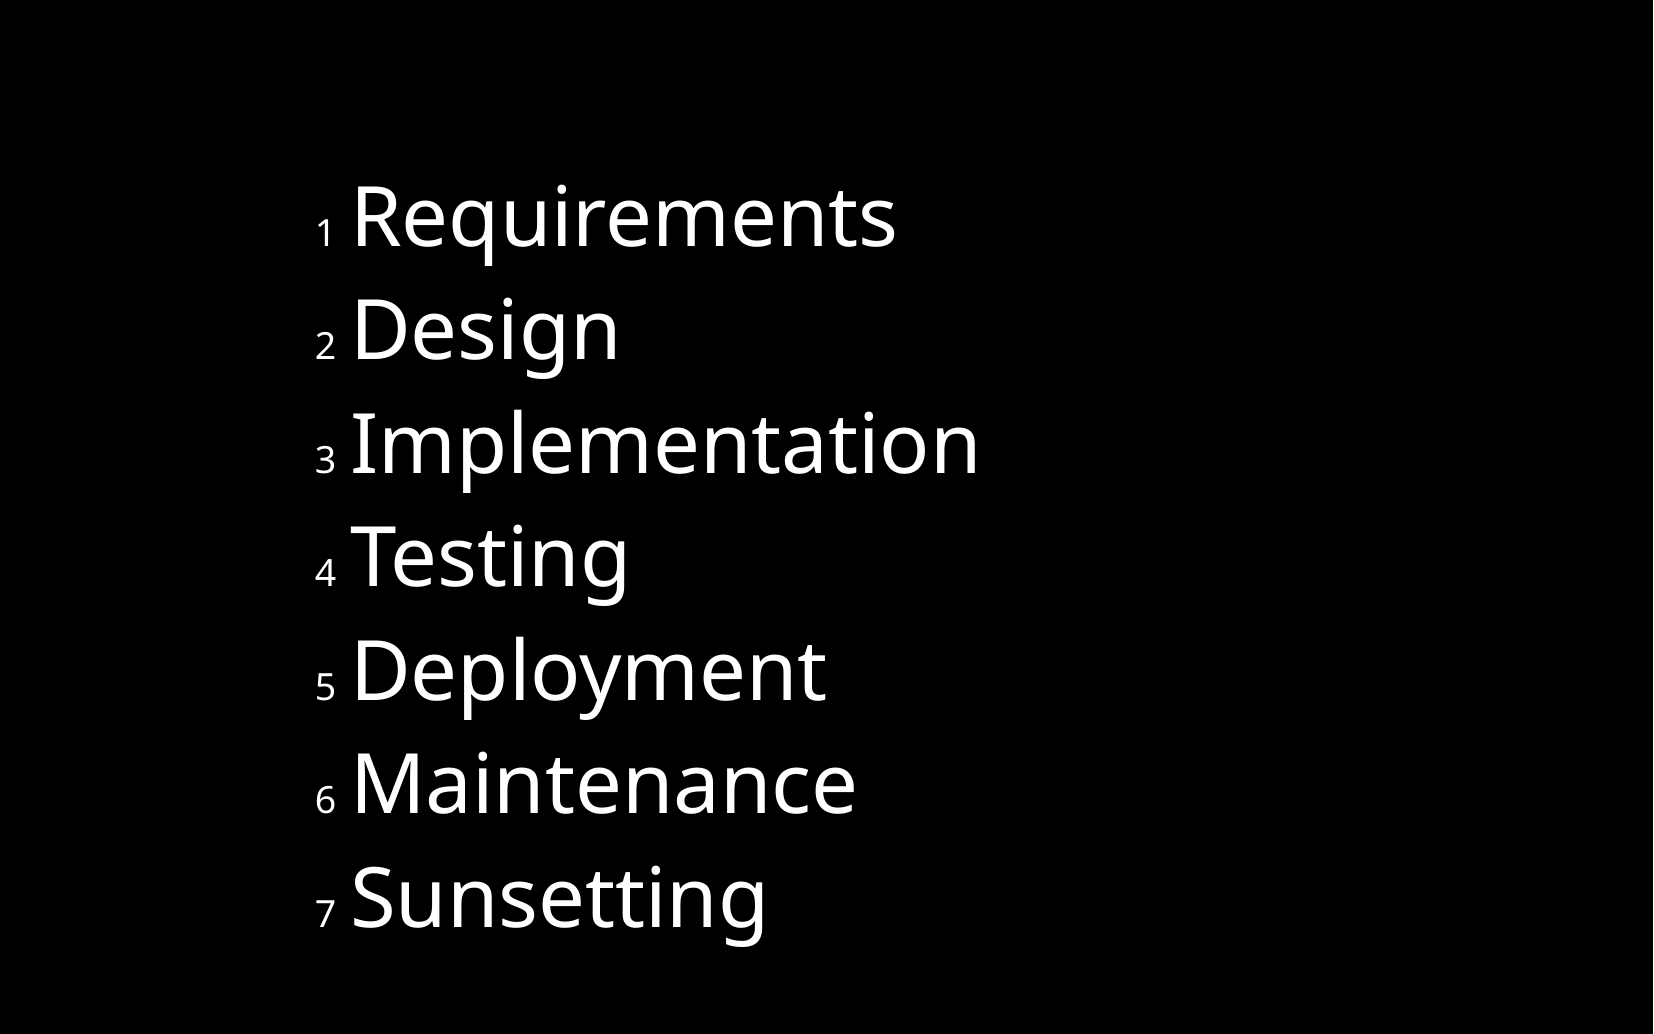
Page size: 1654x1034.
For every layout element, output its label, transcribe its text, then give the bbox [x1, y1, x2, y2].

text_box Requirements Design Implementation Testing Deployment Maintenance Sunsetting [300, 150, 1351, 750]
